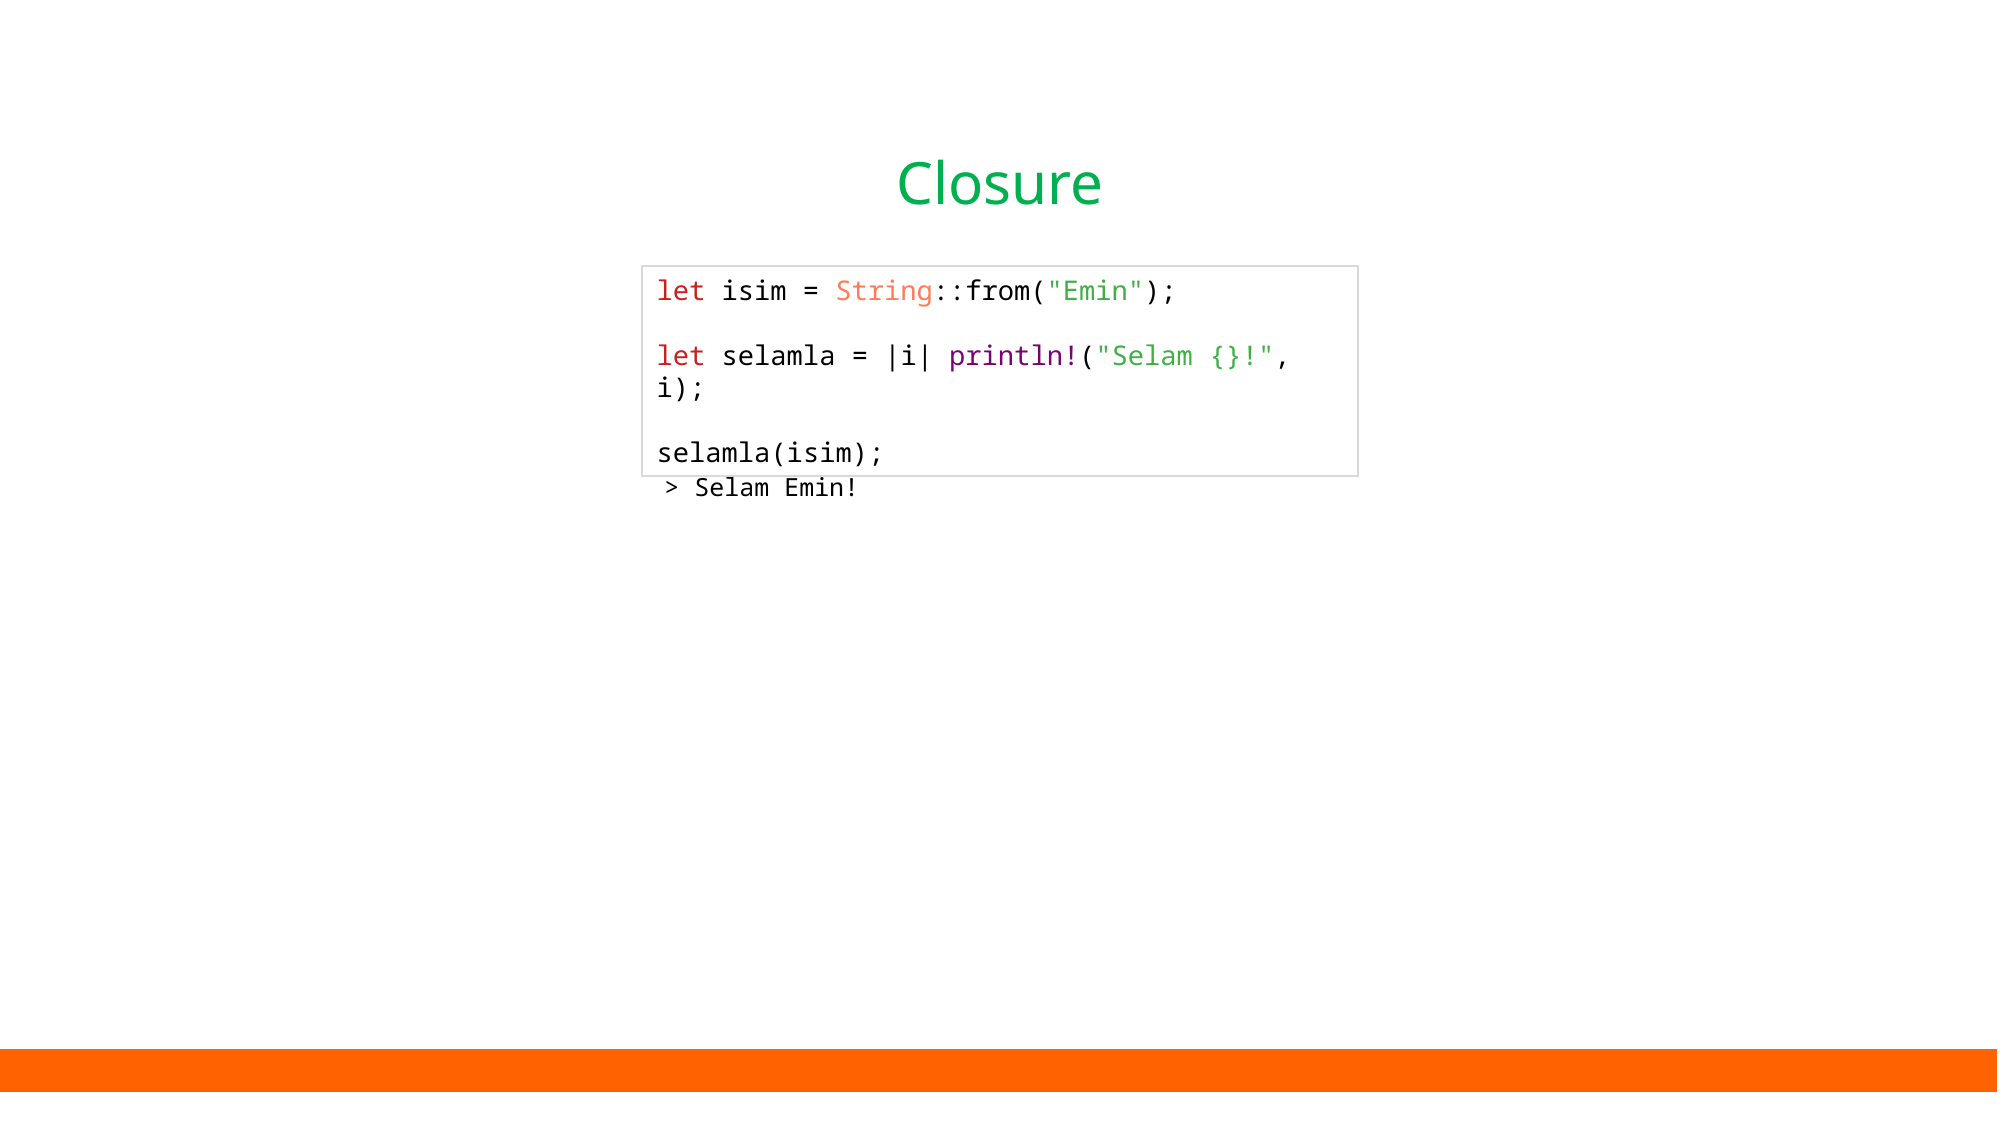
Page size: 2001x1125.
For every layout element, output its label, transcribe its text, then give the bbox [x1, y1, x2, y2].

list Closure [420, 146, 1580, 237]
text_box [0, 1049, 1997, 1092]
text_box > Selam Emin! [649, 462, 842, 502]
text_box let isim = String::from("Emin"); let selamla = |i| println!("Selam {}!", i); selamla(isim); [641, 265, 1359, 444]
